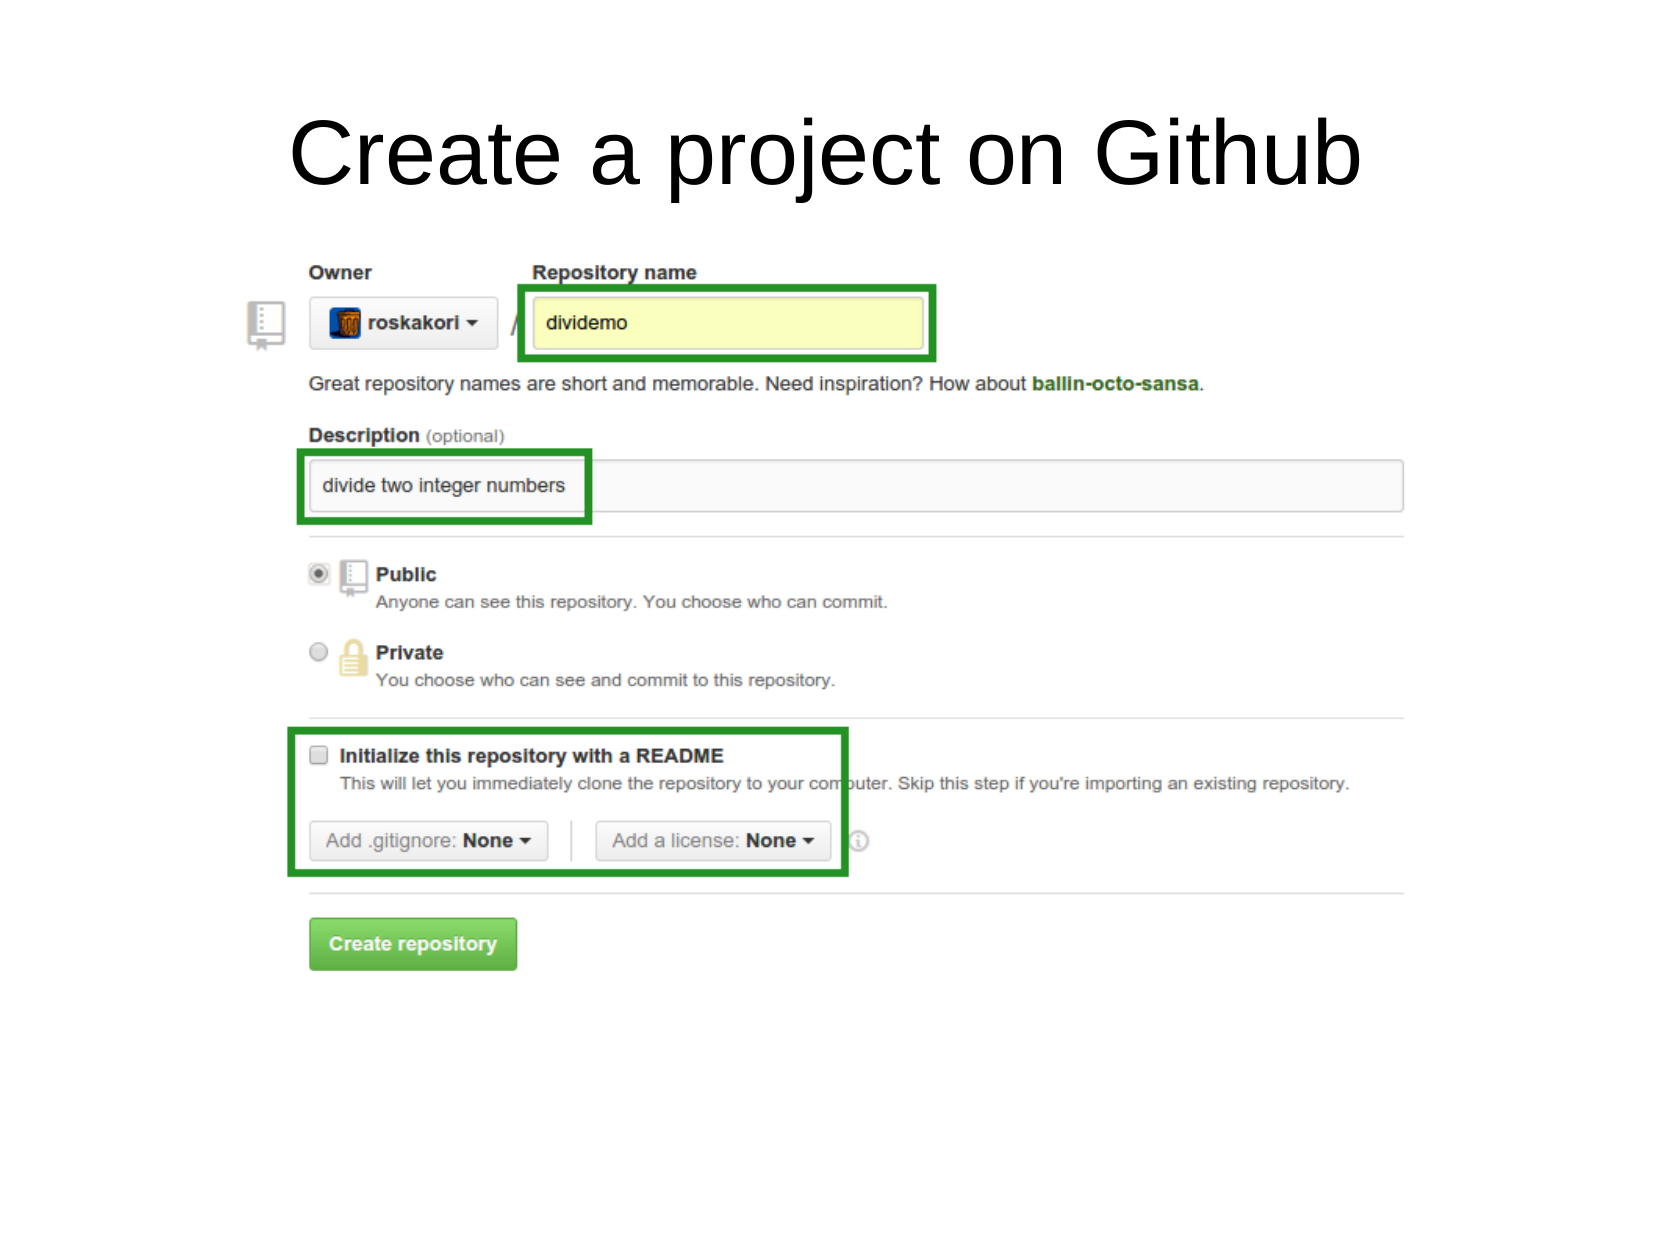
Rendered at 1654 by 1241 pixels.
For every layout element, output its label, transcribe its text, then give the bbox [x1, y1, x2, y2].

picture [236, 253, 1420, 993]
title Create a project on Github [82, 49, 1571, 257]
